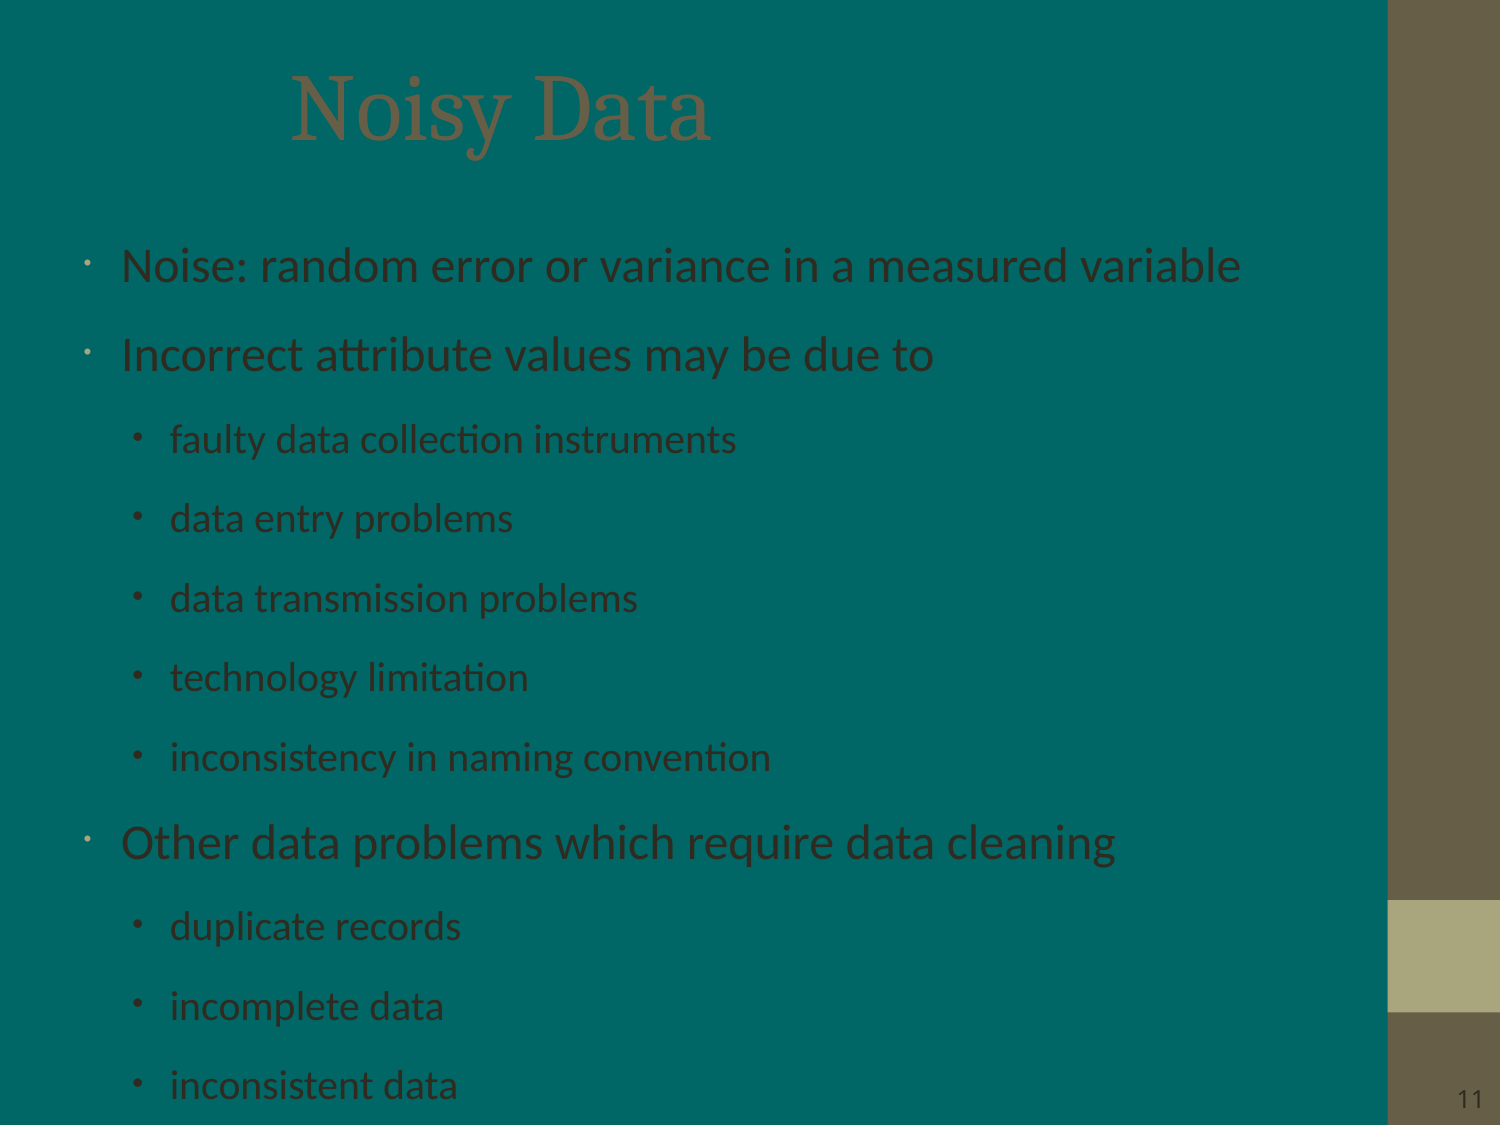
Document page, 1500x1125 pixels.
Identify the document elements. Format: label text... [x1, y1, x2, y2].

list Noise: random error or variance in a measured variable Incorrect attribute values may be due to faulty data collection instruments data entry problems data transmission problems technology limitation inconsistency in naming convention Other data problems which require data cleaning duplicate records incomplete data inconsistent data [50, 224, 1425, 1038]
text_box <number> [1187, 1062, 1500, 1125]
title Noisy Data [275, 37, 1200, 163]
